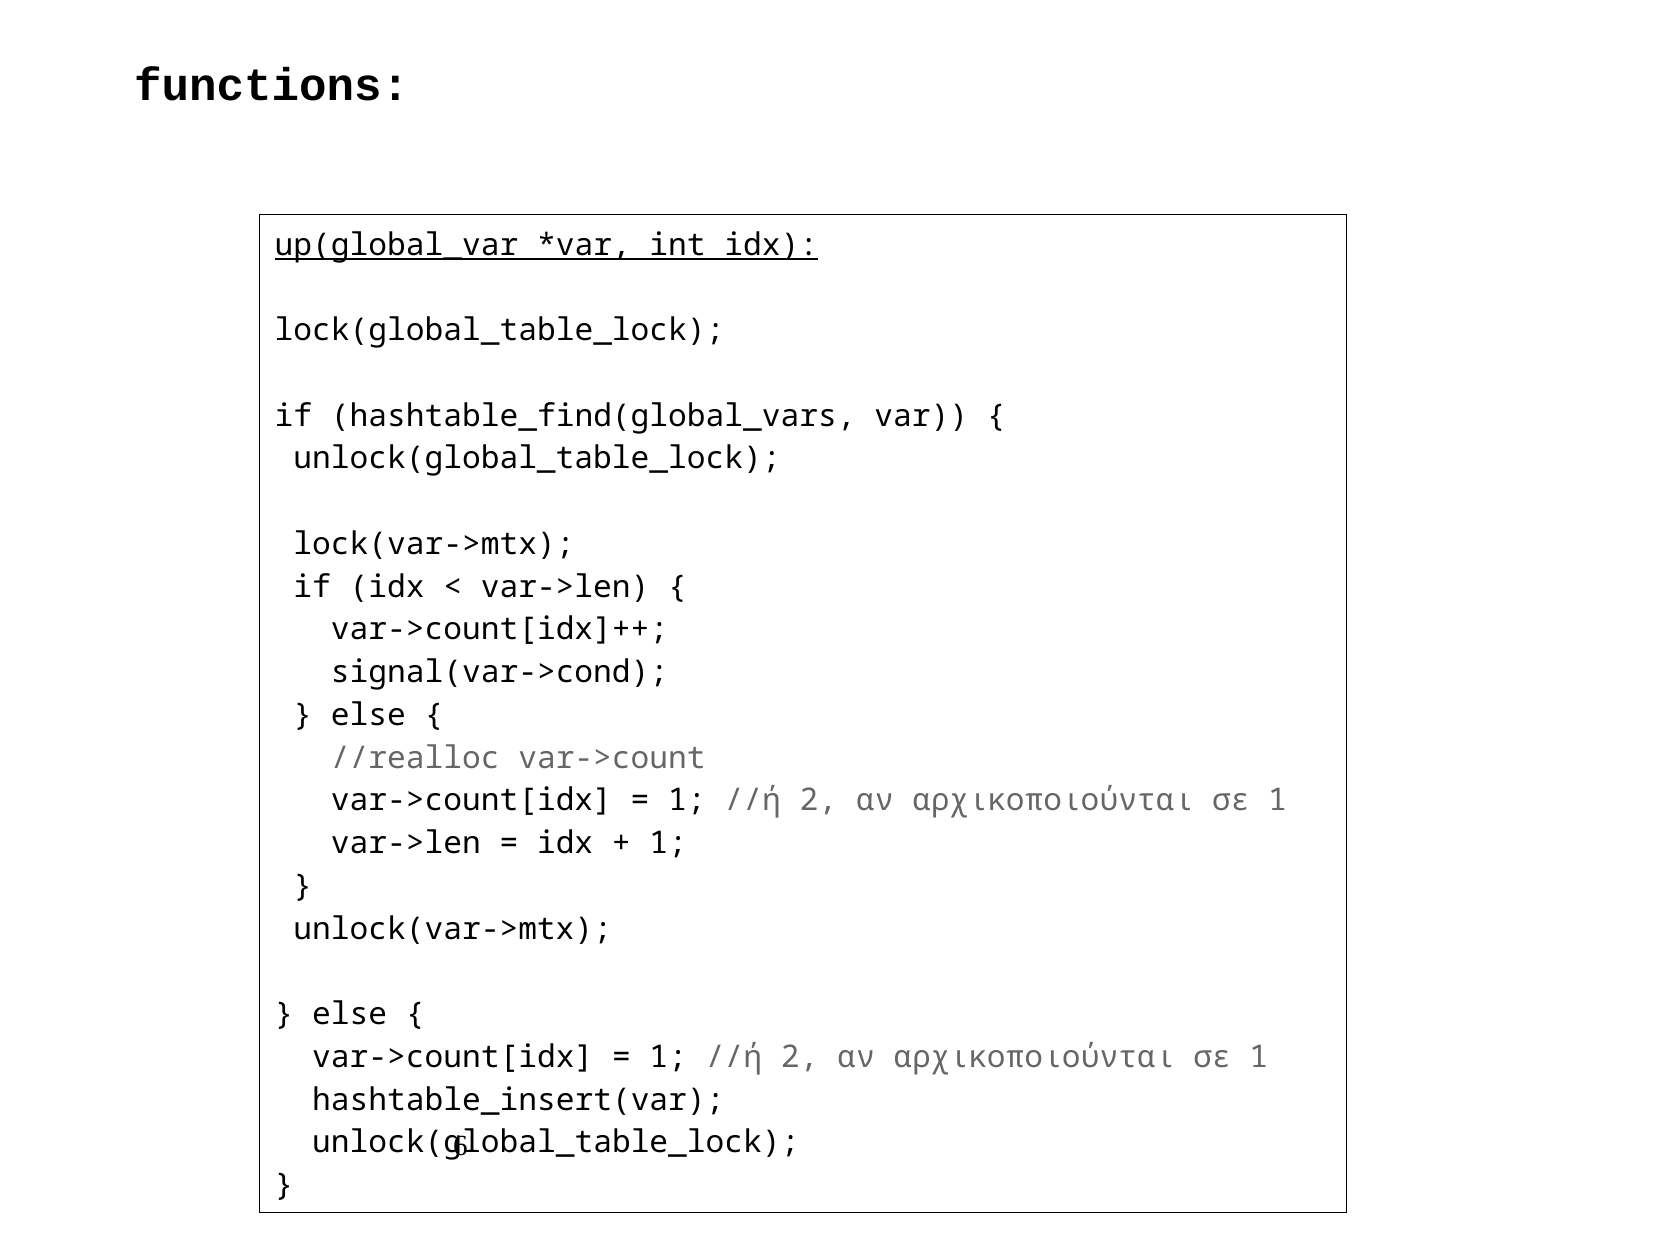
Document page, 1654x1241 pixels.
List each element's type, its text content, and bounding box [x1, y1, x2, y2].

text_box up(global_var *var, int idx): lock(global_table_lock); if (hashtable_find(global_vars, var)) { unlock(global_table_lock); lock(var->mtx); if (idx < var->len) { var->count[idx]++; signal(var->cond); } else { //realloc var->count var->count[idx] = 1; //ή 2, αν αρχικοποιούνται σε 1 var->len = idx + 1; } unlock(var->mtx); } else { var->count[idx] = 1; //ή 2, αν αρχικοποιούνται σε 1 hashtable_insert(var); unlock(global_table_lock); } [259, 214, 1347, 1063]
text_box functions: [0, 47, 626, 130]
